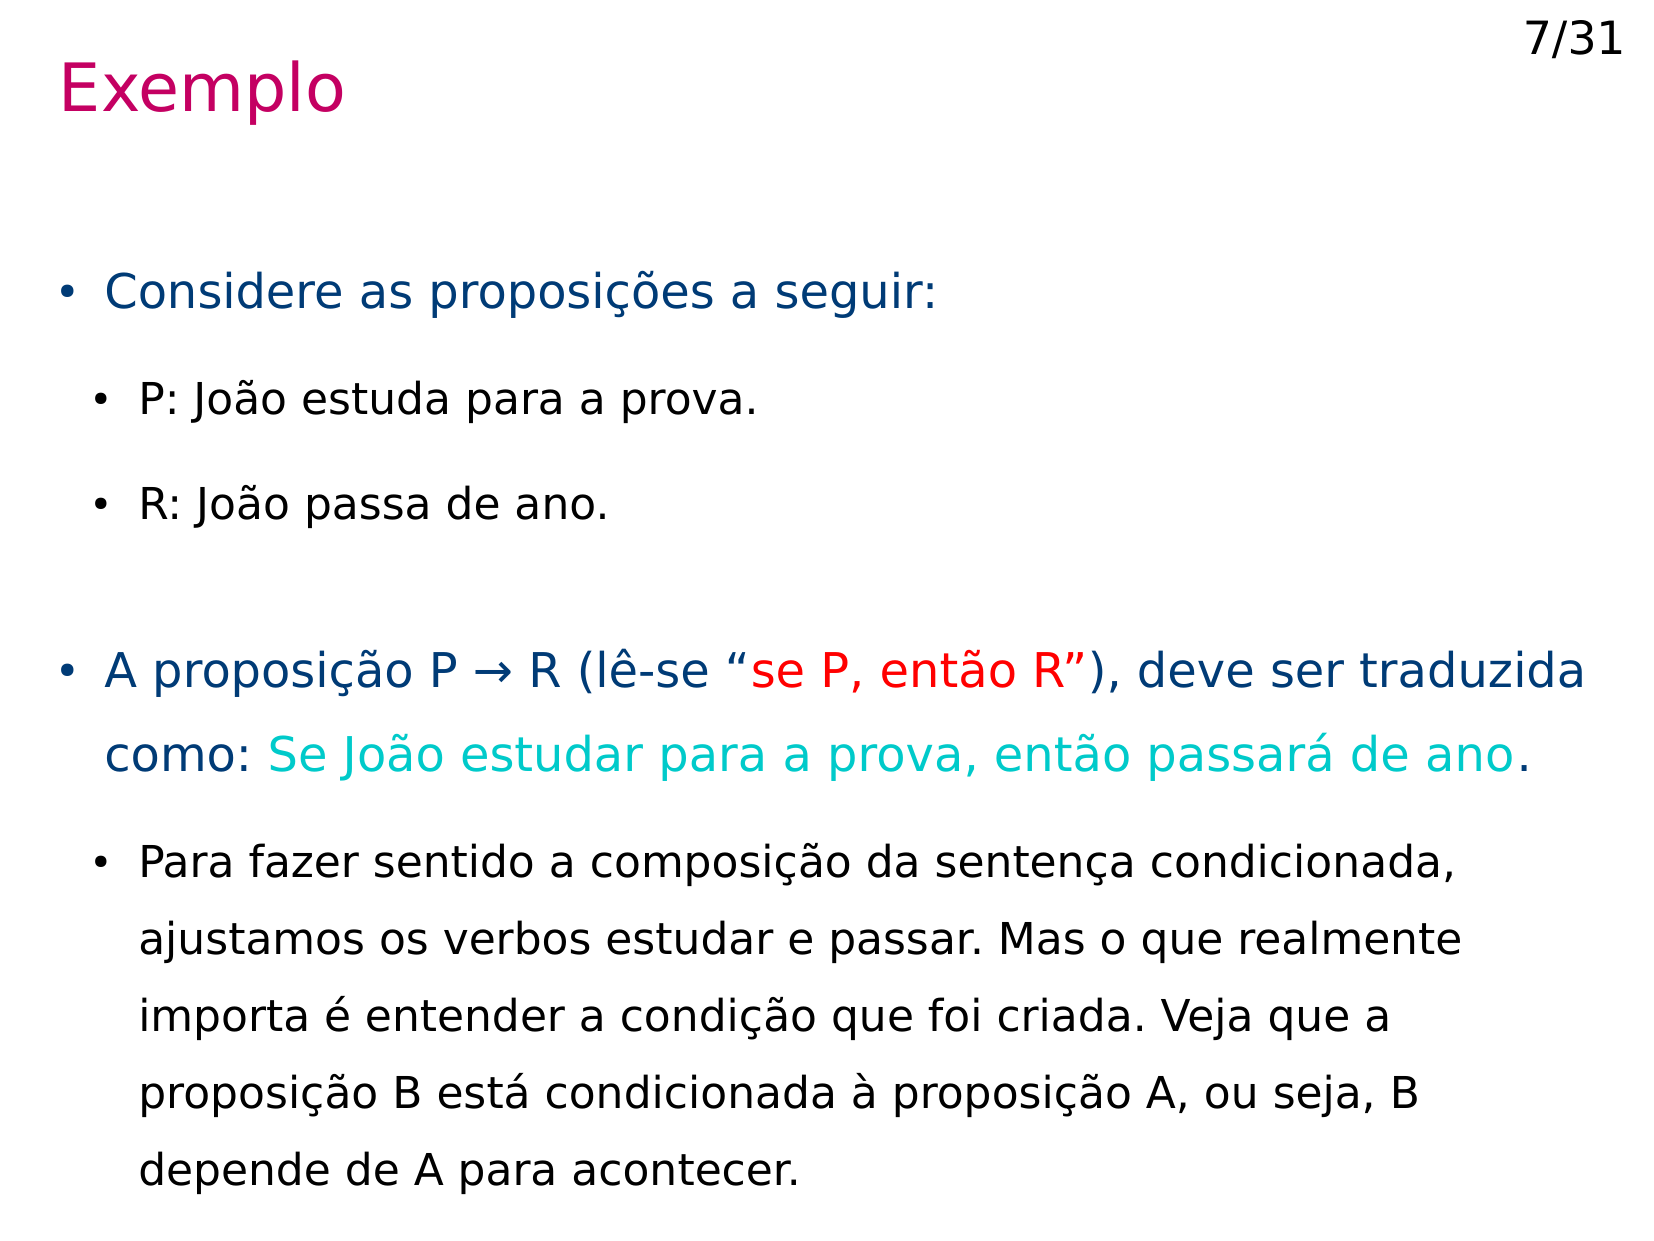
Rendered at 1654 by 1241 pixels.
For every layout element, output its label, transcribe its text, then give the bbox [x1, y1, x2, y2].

title Exemplo [59, 29, 1625, 148]
list Considere as proposições a seguir: P: João estuda para a prova. R: João passa de ano. A proposição P → R (lê-se “se P, então R”), deve ser traduzida como: Se João estudar para a prova, então passará de ano. Para fazer sentido a composição da sentença condicionada, ajustamos os verbos estudar e passar. Mas o que realmente importa é entender a condição que foi criada. Veja que a proposição B está condicionada à proposição A, ou seja, B depende de A para acontecer. [59, 206, 1625, 1211]
